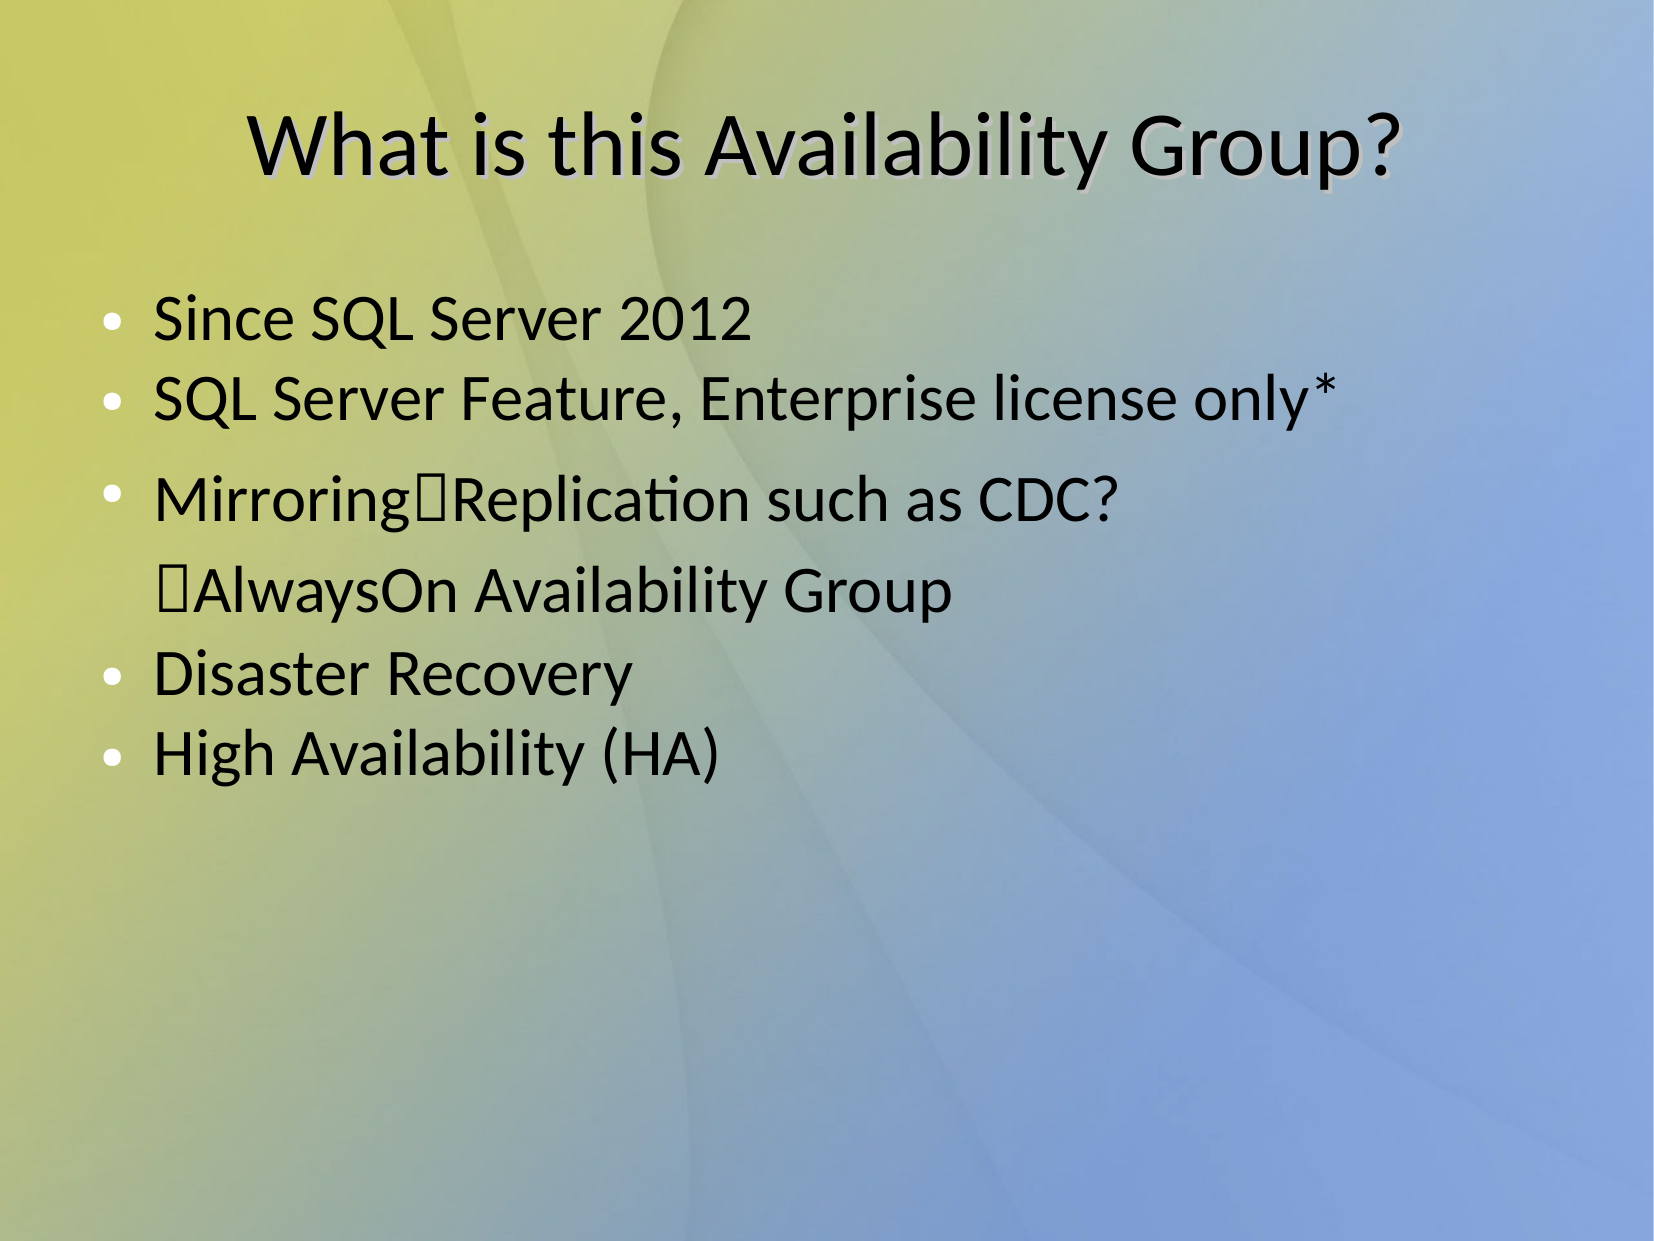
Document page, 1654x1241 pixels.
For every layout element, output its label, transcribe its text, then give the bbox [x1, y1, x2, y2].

title What is this Availability Group? [82, 49, 1571, 257]
picture [0, 0, 1654, 1241]
list Since SQL Server 2012 SQL Server Feature, Enterprise license only* MirroringReplication such as CDC? AlwaysOn Availability Group Disaster Recovery High Availability (HA) [82, 290, 1571, 1010]
